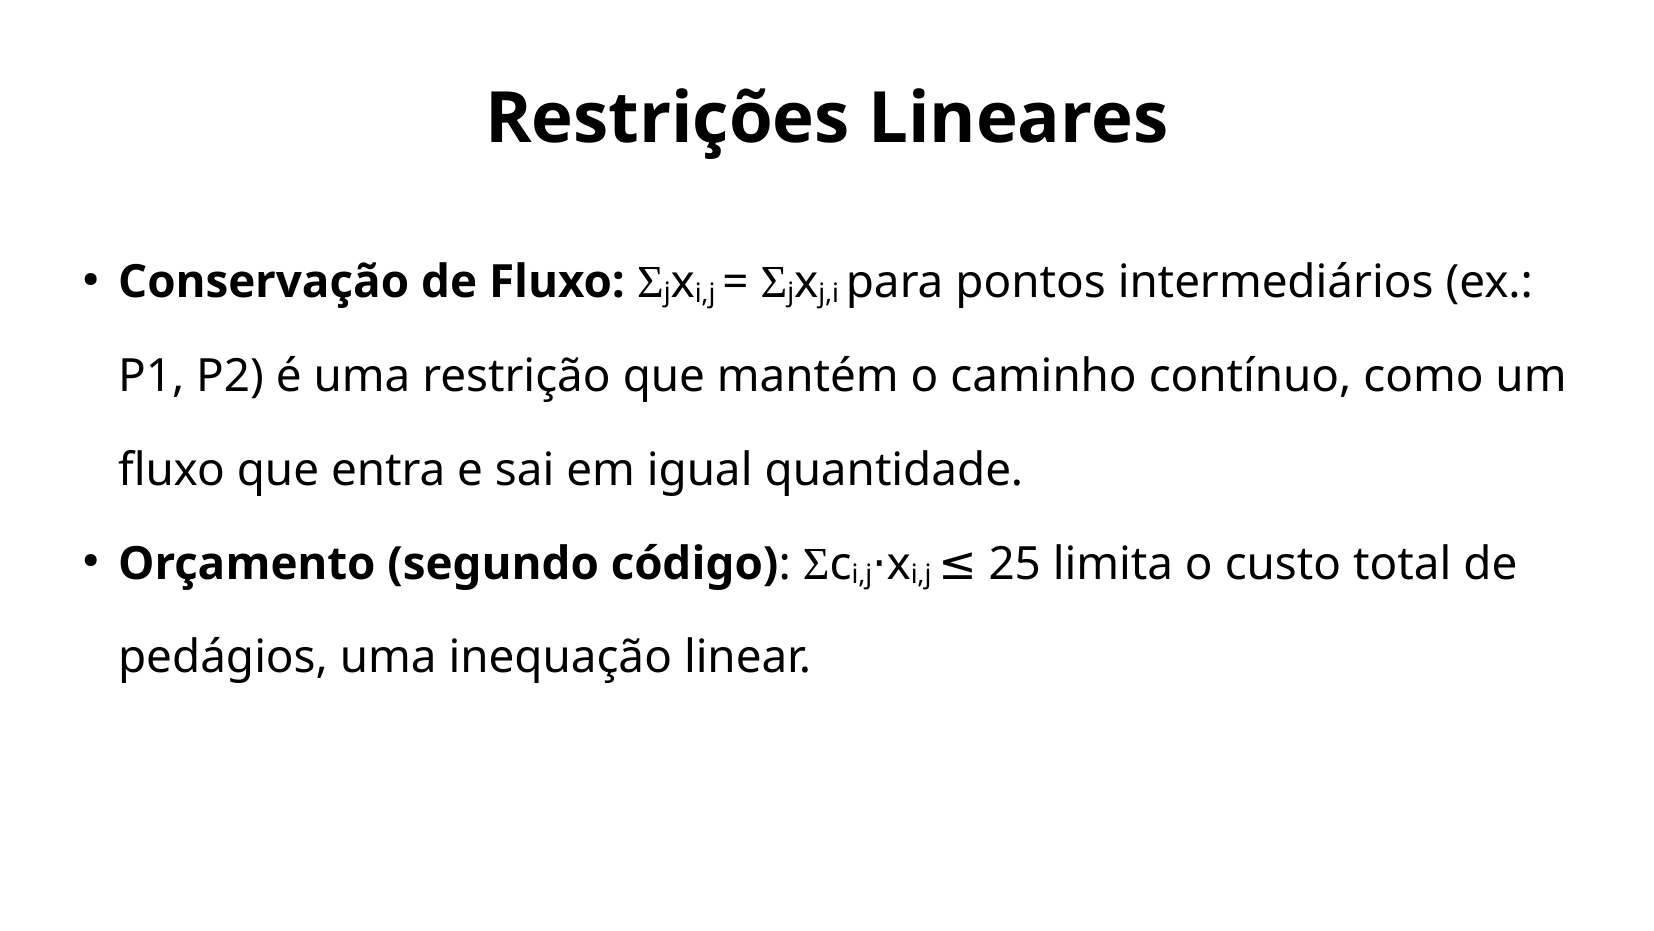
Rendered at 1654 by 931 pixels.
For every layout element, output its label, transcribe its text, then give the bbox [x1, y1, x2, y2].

title Restrições Lineares [82, 37, 1571, 193]
subtitle Conservação de Fluxo: Σjxi,j = Σjxj,i para pontos intermediários (ex.: P1, P2) é uma restrição que mantém o caminho contínuo, como um fluxo que entra e sai em igual quantidade. Orçamento (segundo código): Σci,j⋅xi,j ≤ 25 limita o custo total de pedágios, uma inequação linear. [82, 217, 1571, 680]
